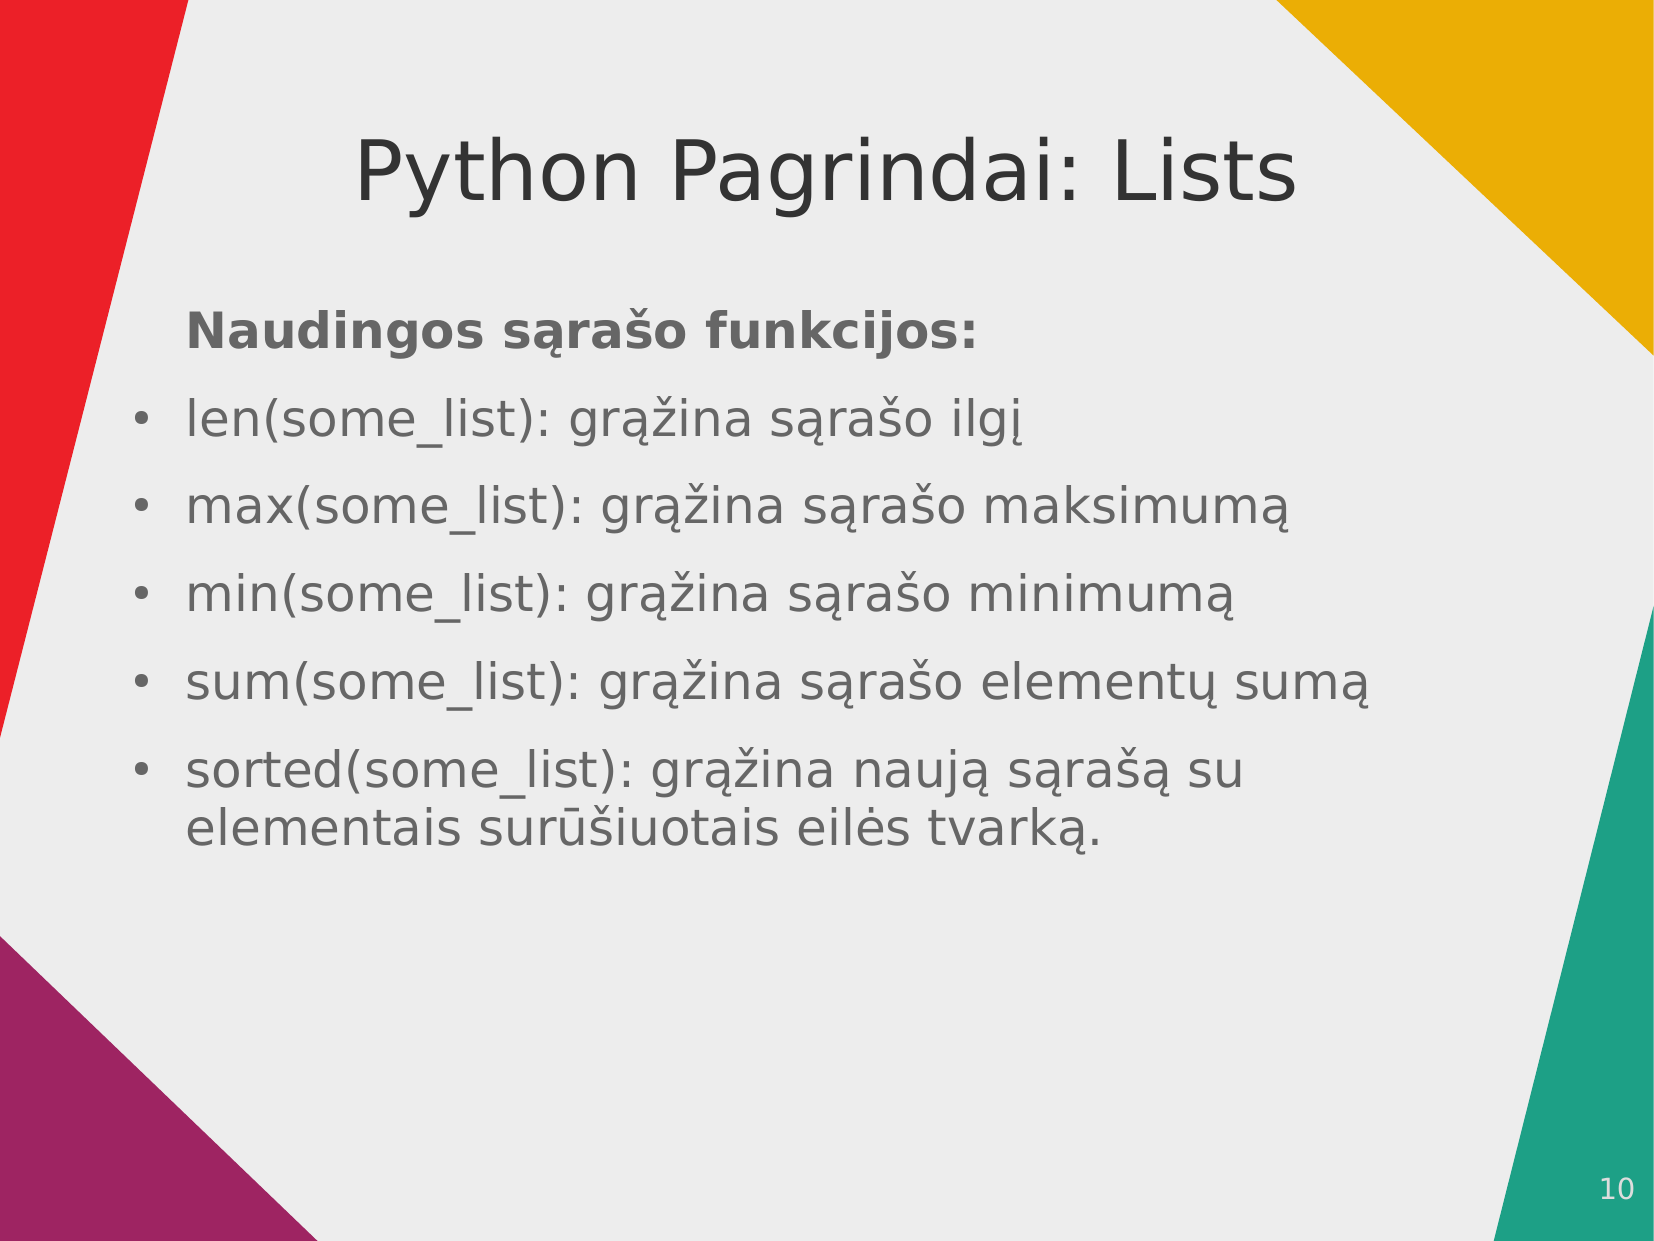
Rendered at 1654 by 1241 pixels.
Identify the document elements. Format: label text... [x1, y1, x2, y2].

title Python Pagrindai: Lists [114, 73, 1539, 271]
list Naudingos sąrašo funkcijos: len(some_list): grąžina sąrašo ilgį max(some_list): grąžina sąrašo maksimumą min(some_list): grąžina sąrašo minimumą sum(some_list): grąžina sąrašo elementų sumą sorted(some_list): grąžina naują sąrašą su elementais surūšiuotais eilės tvarką. [114, 302, 1539, 1033]
